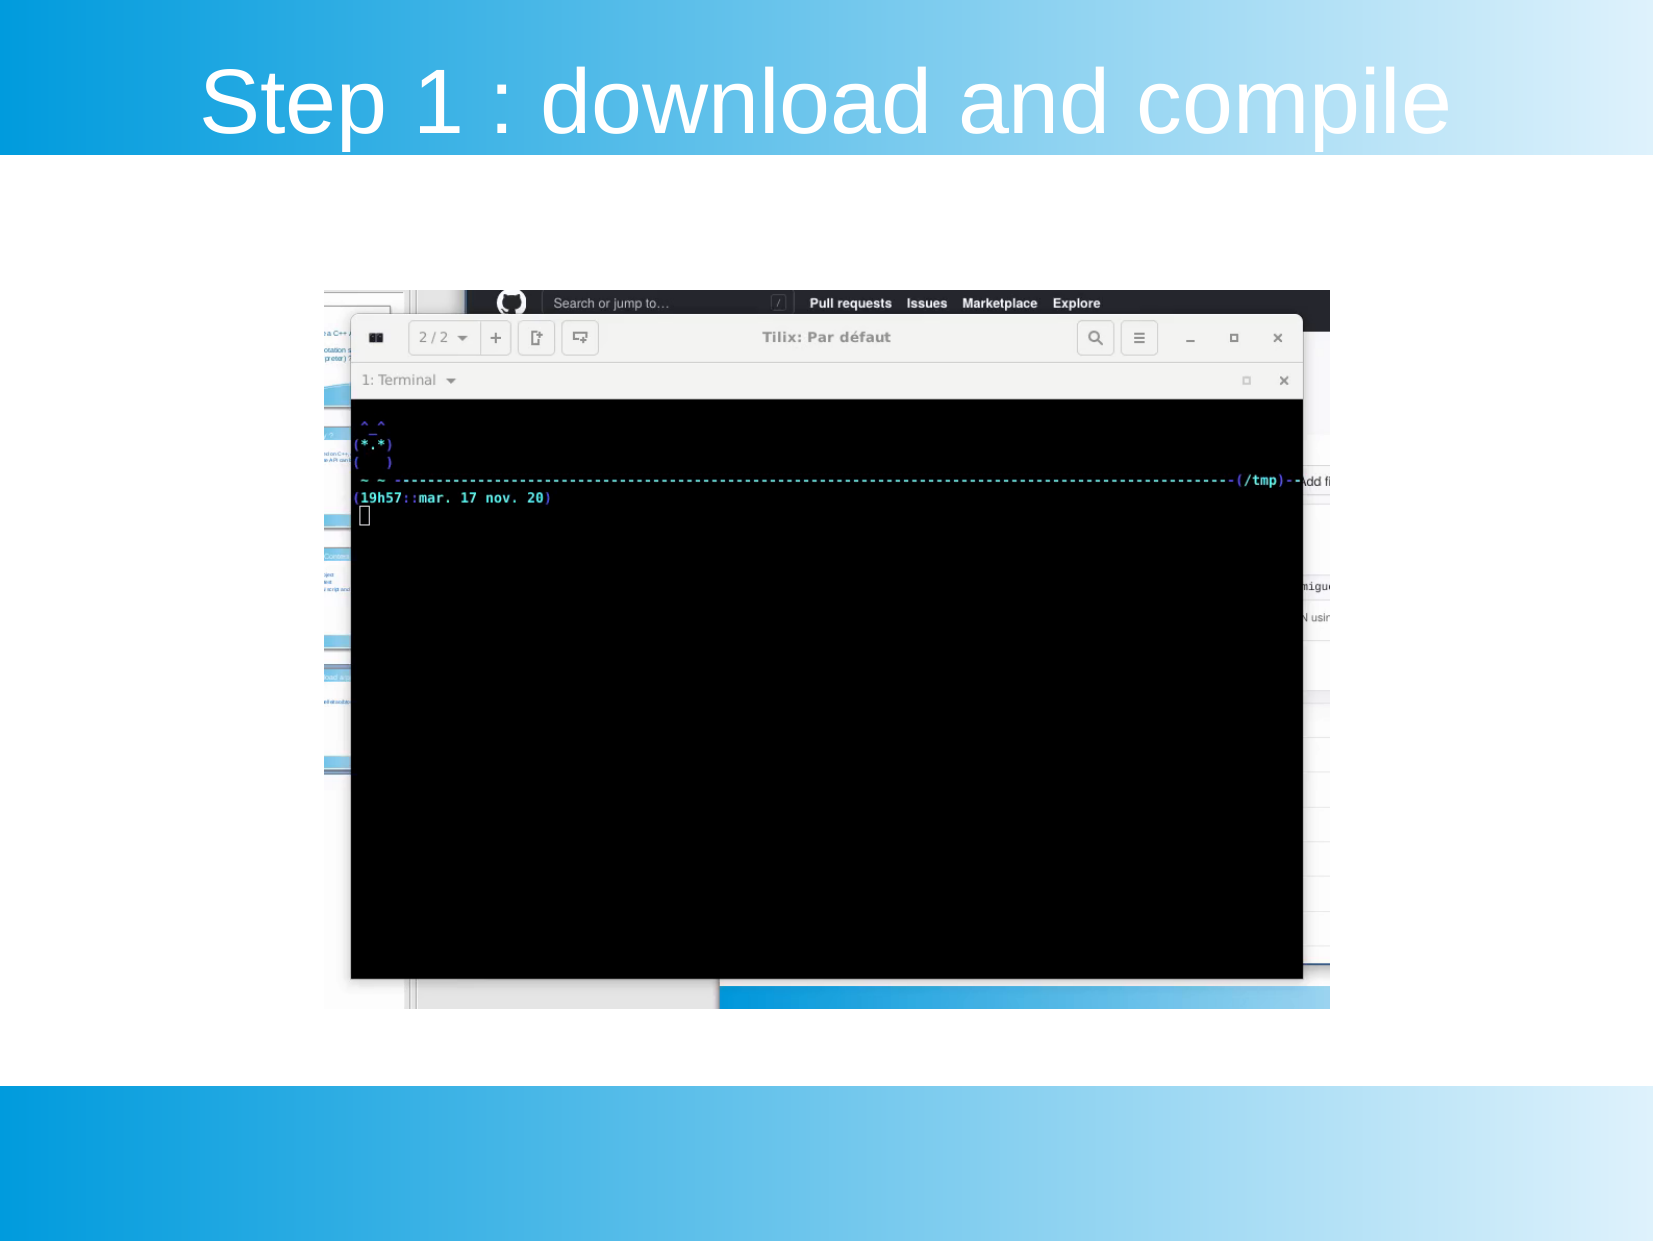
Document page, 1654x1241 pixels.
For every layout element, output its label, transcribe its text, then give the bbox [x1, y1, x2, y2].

title Step 1 : download and compile [82, 49, 1571, 155]
text_box [323, 290, 1331, 1010]
